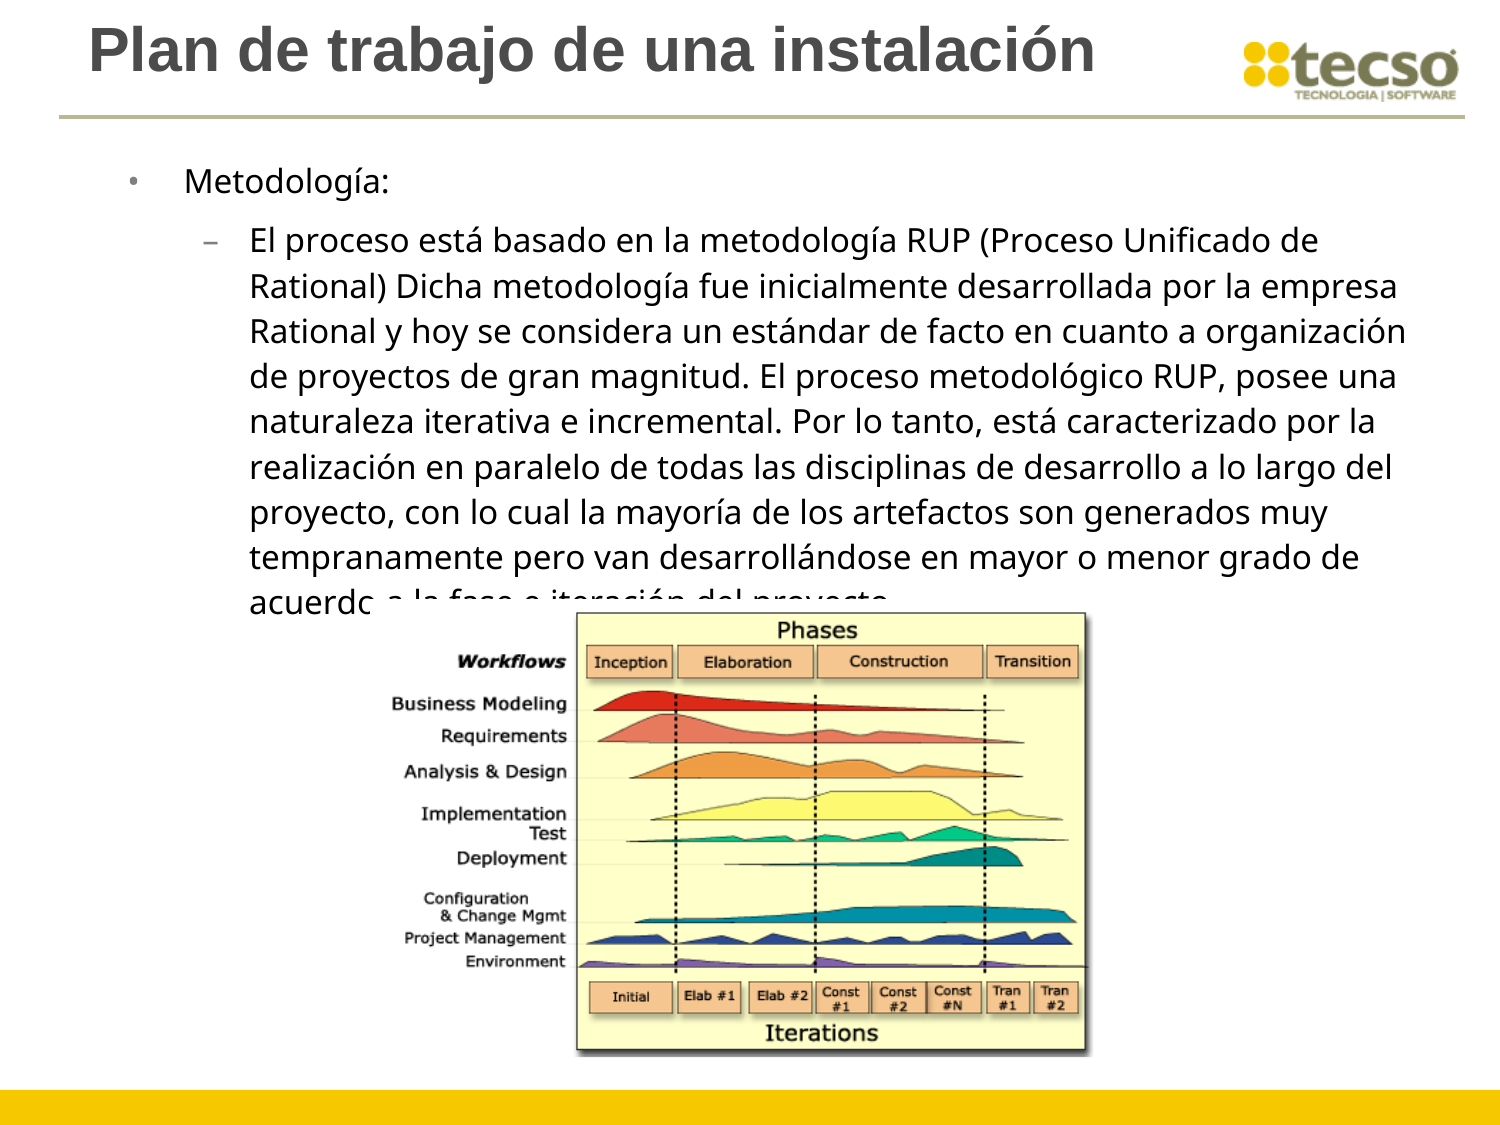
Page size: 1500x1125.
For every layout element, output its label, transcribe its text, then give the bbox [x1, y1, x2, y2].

picture [1244, 42, 1459, 102]
picture [370, 599, 1126, 1072]
list Metodología: El proceso está basado en la metodología RUP (Proceso Unificado de Rational) Dicha metodología fue inicialmente desarrollada por la empresa Rational y hoy se considera un estándar de facto en cuanto a organización de proyectos de gran magnitud. El proceso metodológico RUP, posee una naturaleza iterativa e incremental. Por lo tanto, está caracterizado por la realización en paralelo de todas las disciplinas de desarrollo a lo largo del proyecto, con lo cual la mayoría de los artefactos son generados muy tempranamente pero van desarrollándose en mayor o menor grado de acuerdo a la fase e iteración del proyecto. [112, 149, 1426, 1051]
title Plan de trabajo de una instalación [73, 6, 1238, 211]
